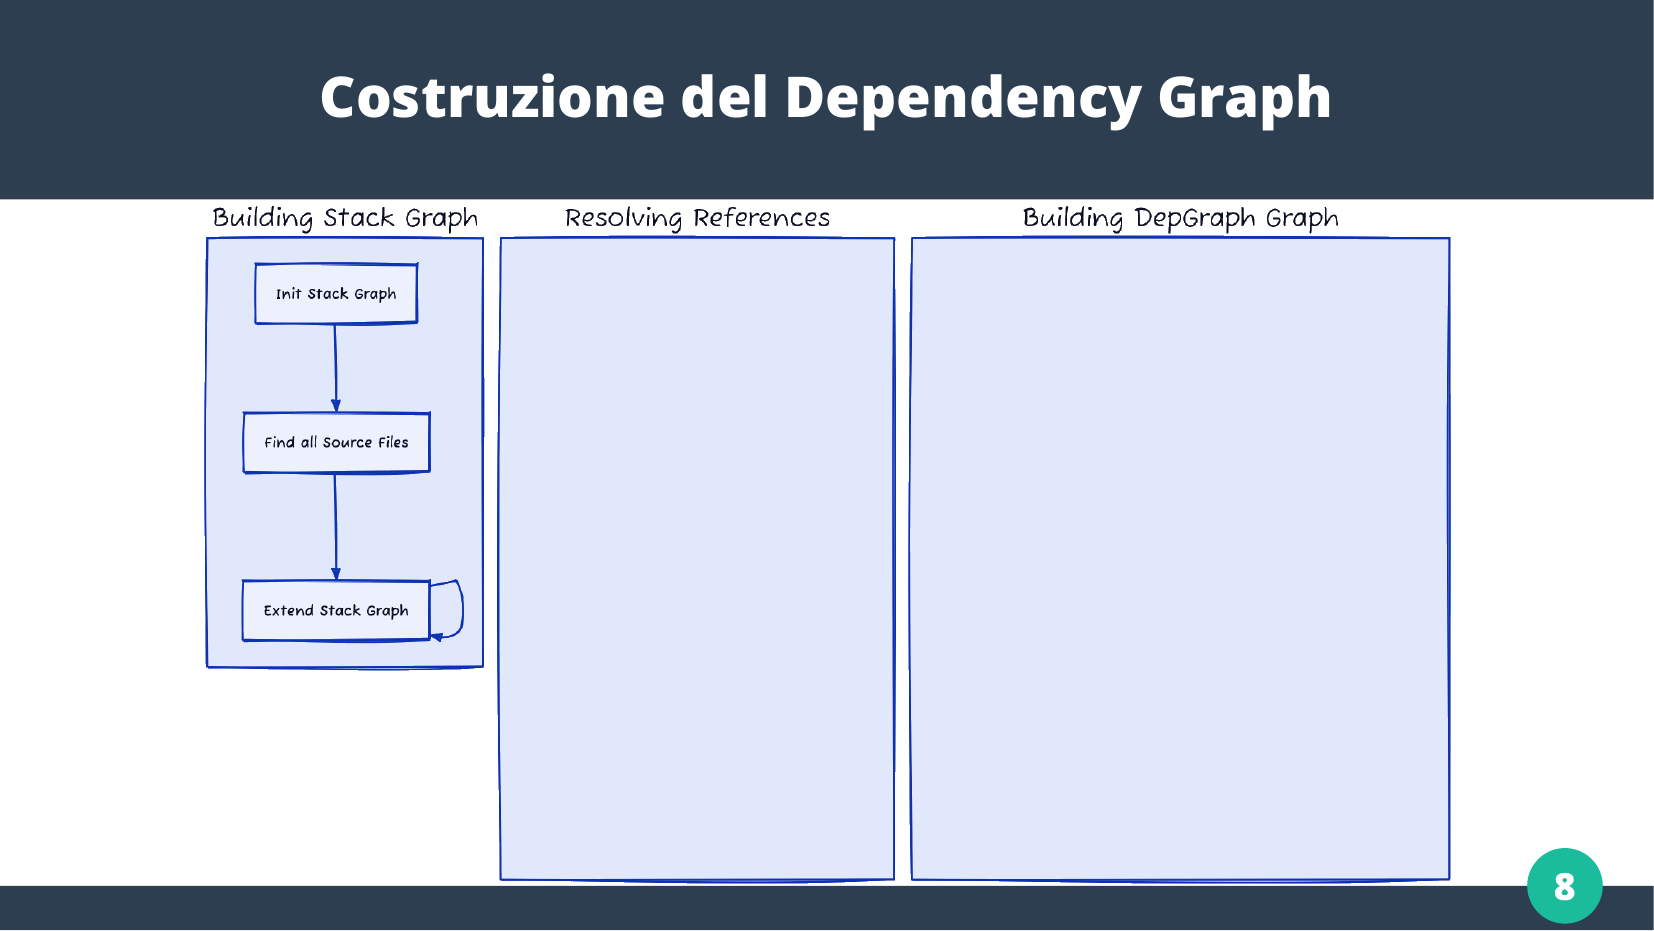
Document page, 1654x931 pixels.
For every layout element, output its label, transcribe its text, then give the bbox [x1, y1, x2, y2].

title Costruzione del Dependency Graph [59, 37, 1595, 155]
picture [198, 200, 1456, 886]
